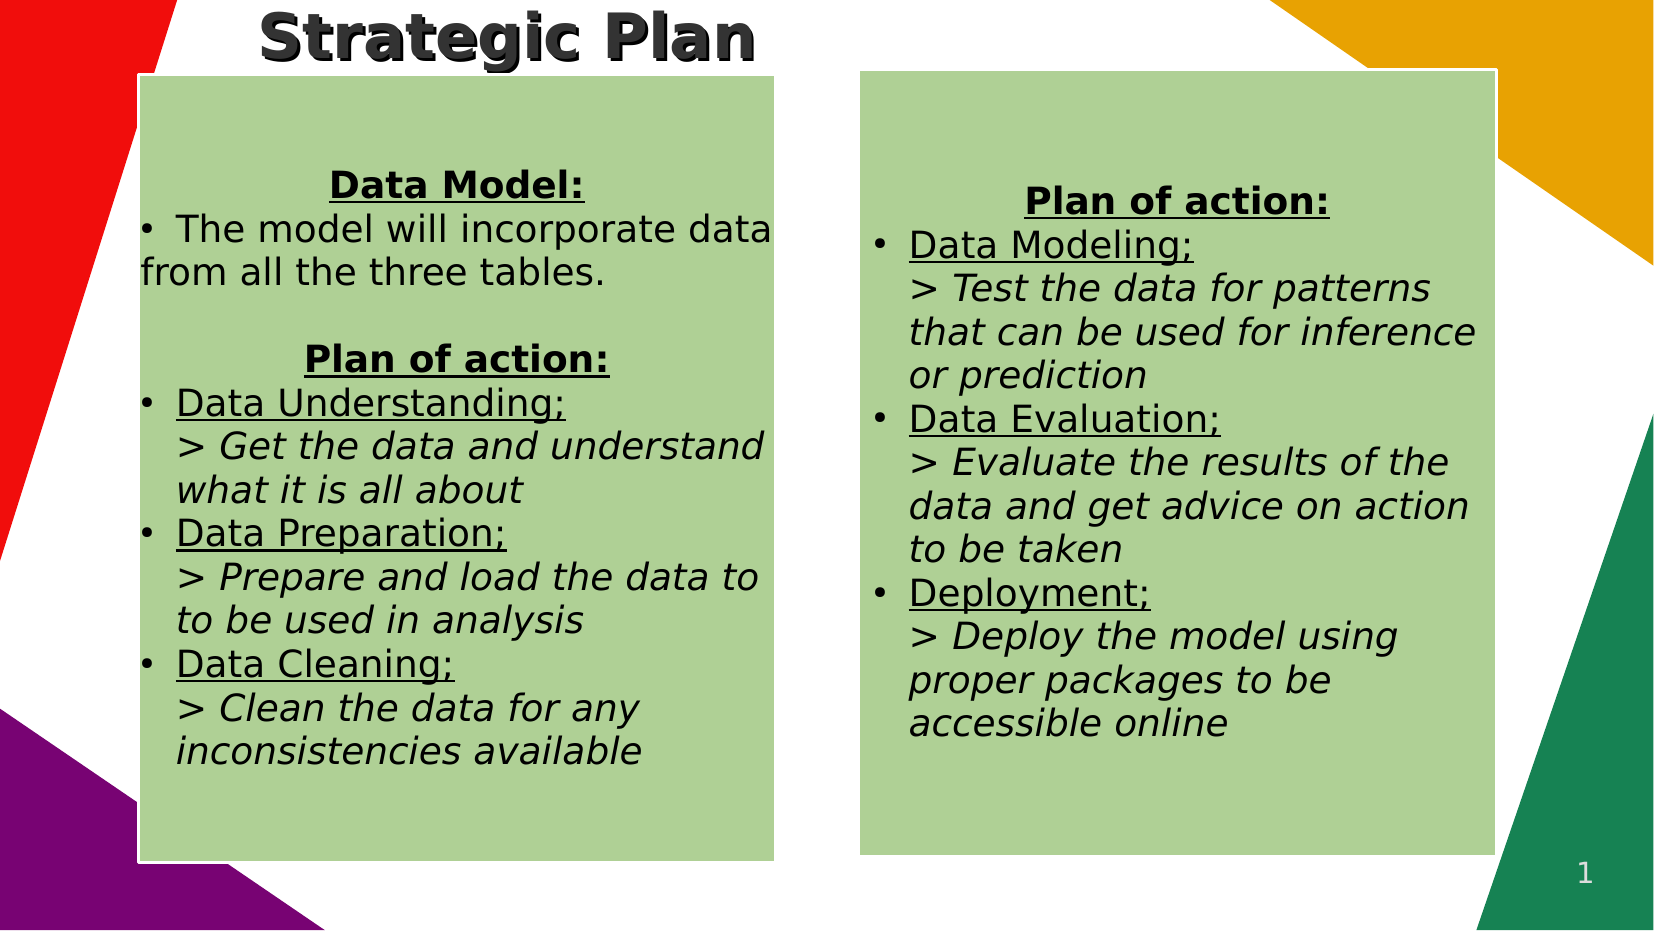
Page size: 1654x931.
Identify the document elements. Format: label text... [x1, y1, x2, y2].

title Strategic Plan [0, 0, 1217, 111]
text_box Data Model: The model will incorporate data from all the three tables. Plan of action: Data Understanding; > Get the data and understand what it is all about Data Preparation; > Prepare and load the data to to be used in analysis Data Cleaning; > Clean the data for any inconsistencies available [138, 74, 776, 863]
text_box Plan of action: Data Modeling; > Test the data for patterns that can be used for inference or prediction Data Evaluation; > Evaluate the results of the data and get advice on action to be taken Deployment; > Deploy the model using proper packages to be accessible online [858, 69, 1497, 857]
